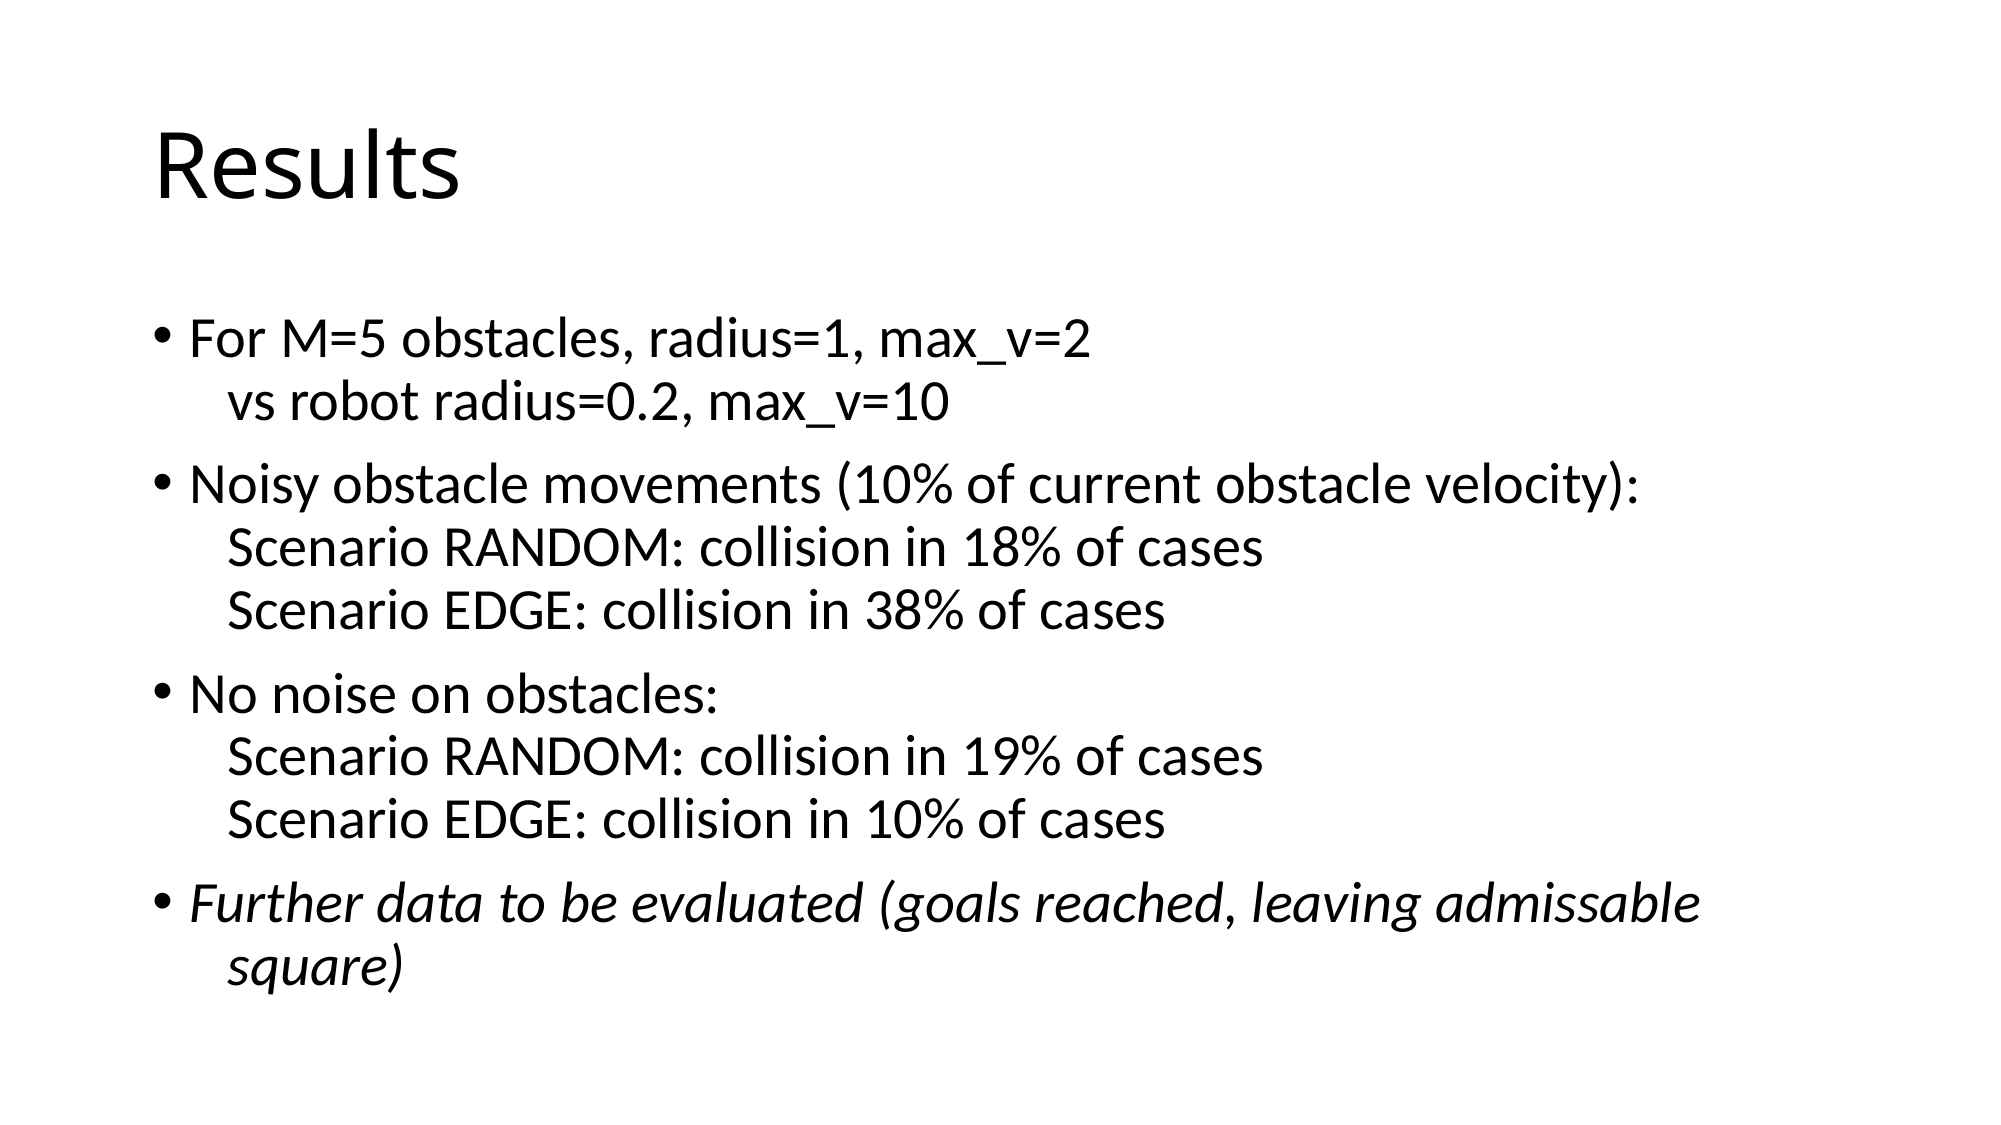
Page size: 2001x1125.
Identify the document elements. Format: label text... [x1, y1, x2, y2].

title Results [137, 59, 1863, 278]
list For M=5 obstacles, radius=1, max_v=2 vs robot radius=0.2, max_v=10 Noisy obstacle movements (10% of current obstacle velocity): Scenario RANDOM: collision in 18% of cases Scenario EDGE: collision in 38% of cases No noise on obstacles: Scenario RANDOM: collision in 19% of cases Scenario EDGE: collision in 10% of cases Further data to be evaluated (goals reached, leaving admissable square) [137, 299, 1863, 1014]
